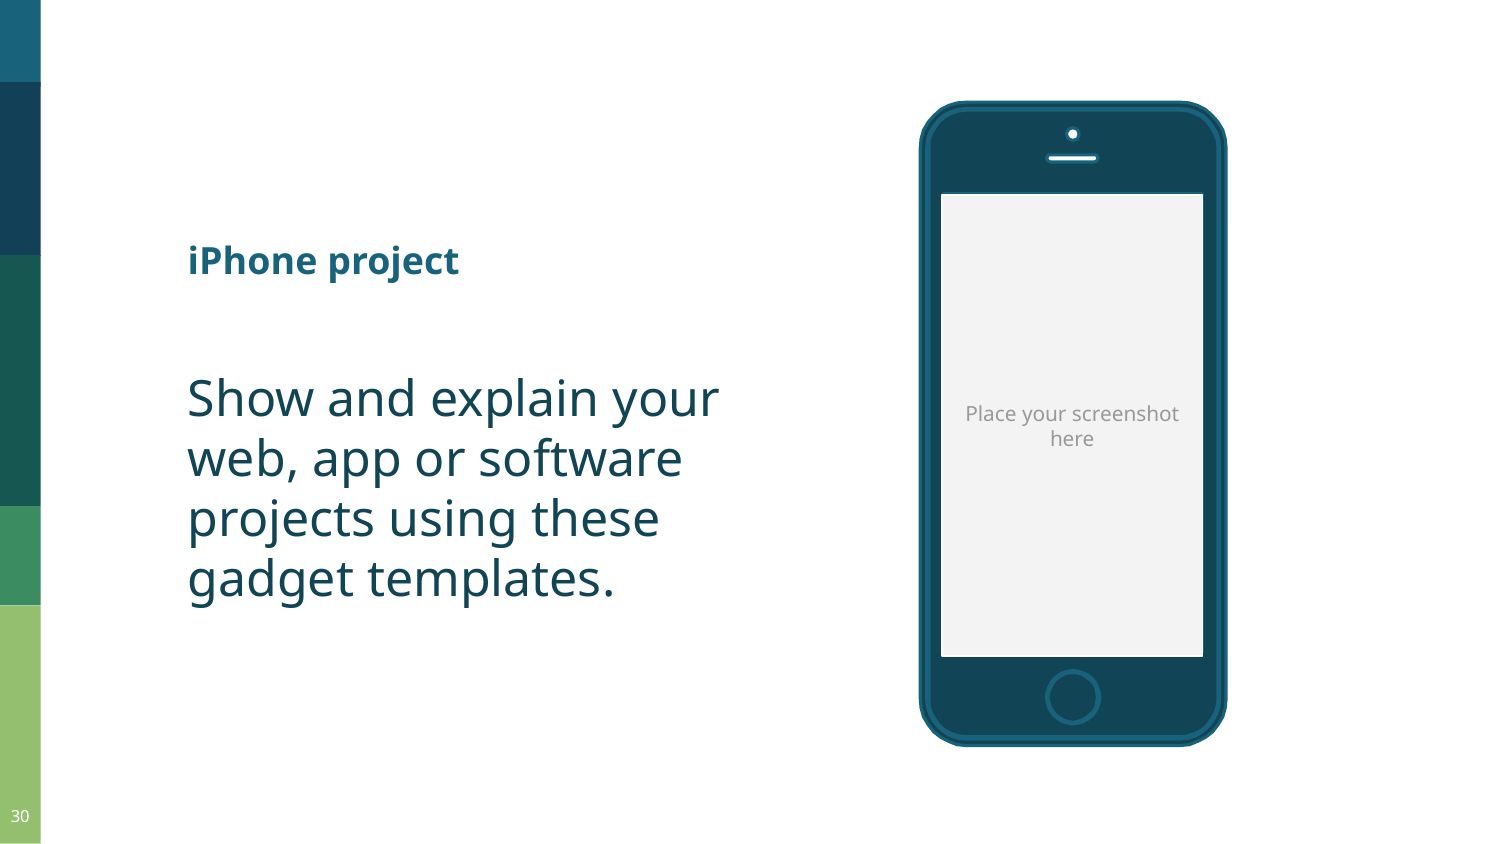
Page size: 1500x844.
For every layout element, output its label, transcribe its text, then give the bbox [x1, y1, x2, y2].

slide_number <number> [0, 790, 49, 844]
list iPhone project Show and explain your web, app or software projects using these gadget templates. [172, 80, 748, 764]
text_box Place your screenshot here [941, 195, 1203, 657]
text_box [920, 102, 1227, 746]
